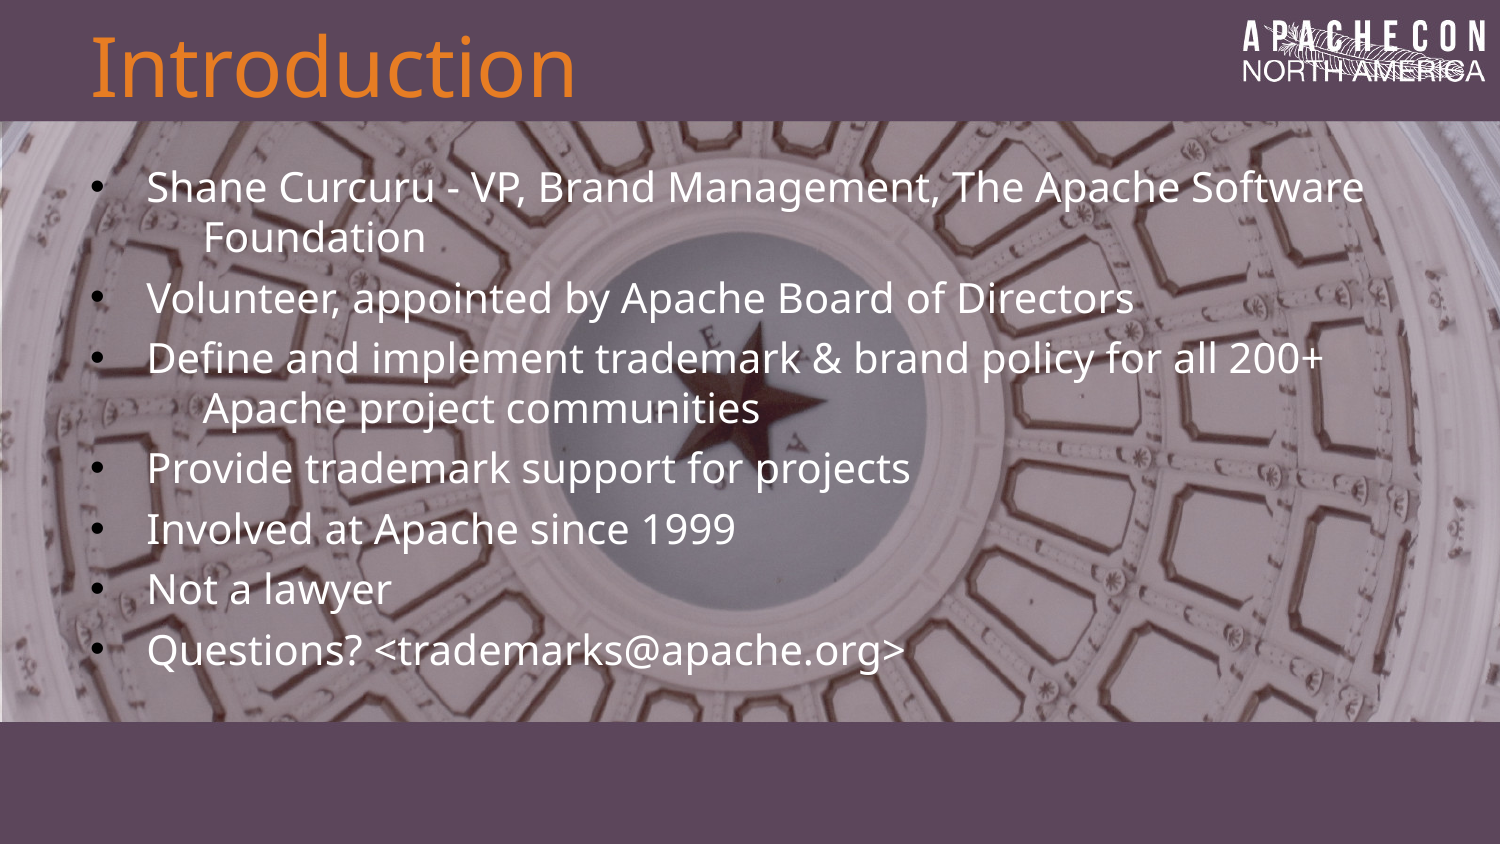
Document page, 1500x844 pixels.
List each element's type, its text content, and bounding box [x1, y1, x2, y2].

picture [0, 0, 1500, 844]
text_box Shane Curcuru - VP, Brand Management, The Apache Software Foundation Volunteer, appointed by Apache Board of Directors Define and implement trademark & brand policy for all 200+ Apache project communities Provide trademark support for projects Involved at Apache since 1999 Not a lawyer Questions? <trademarks@apache.org> [75, 153, 1415, 505]
text_box Introduction [75, 6, 1116, 107]
